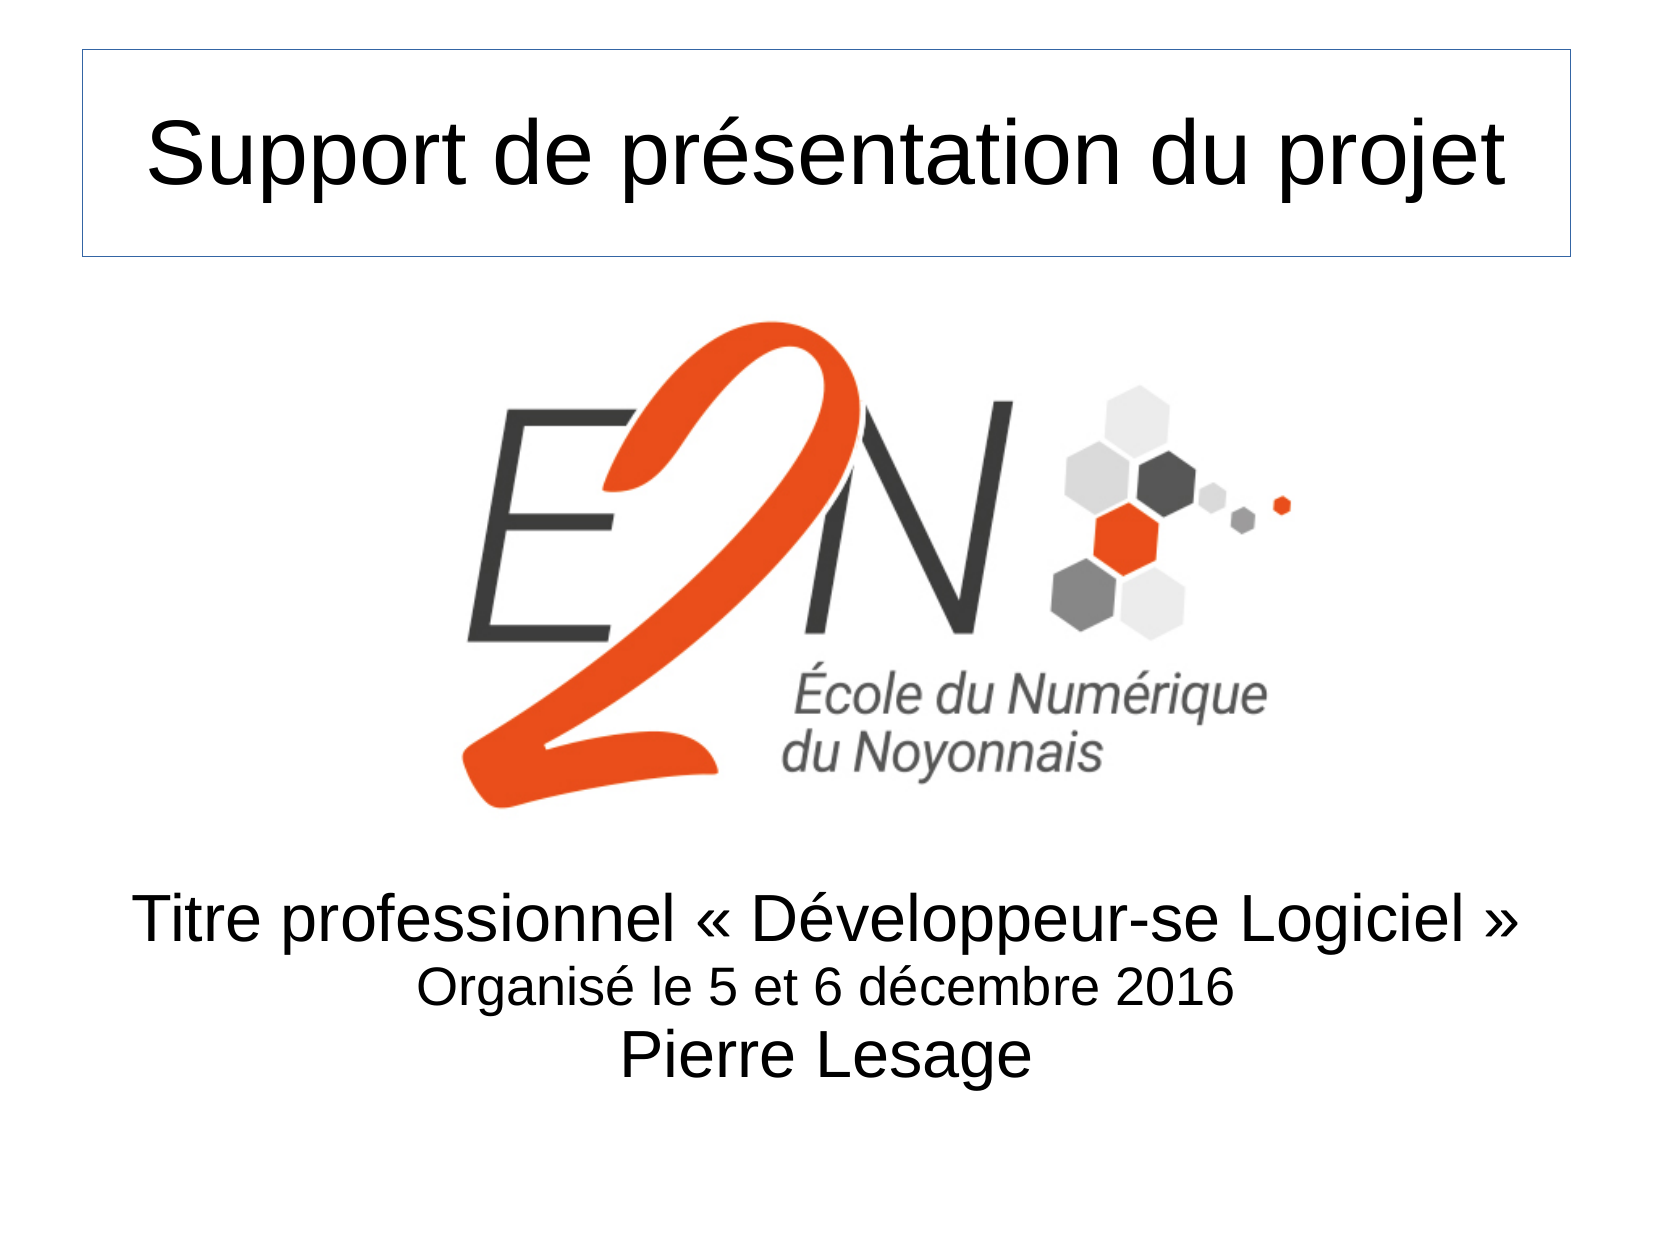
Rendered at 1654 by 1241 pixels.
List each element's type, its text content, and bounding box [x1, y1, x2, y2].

picture [389, 263, 1359, 875]
title Support de présentation du projet [82, 49, 1571, 58]
subtitle Titre professionnel « Développeur-se Logiciel » Organisé le 5 et 6 décembre 2016 Pierre Lesage [82, 1010, 1571, 1241]
text_box [82, 290, 1571, 1010]
subtitle Titre professionnel « Développeur-se Logiciel » Organisé le 5 et 6 décembre 2016 Pierre Lesage [82, 58, 1571, 290]
